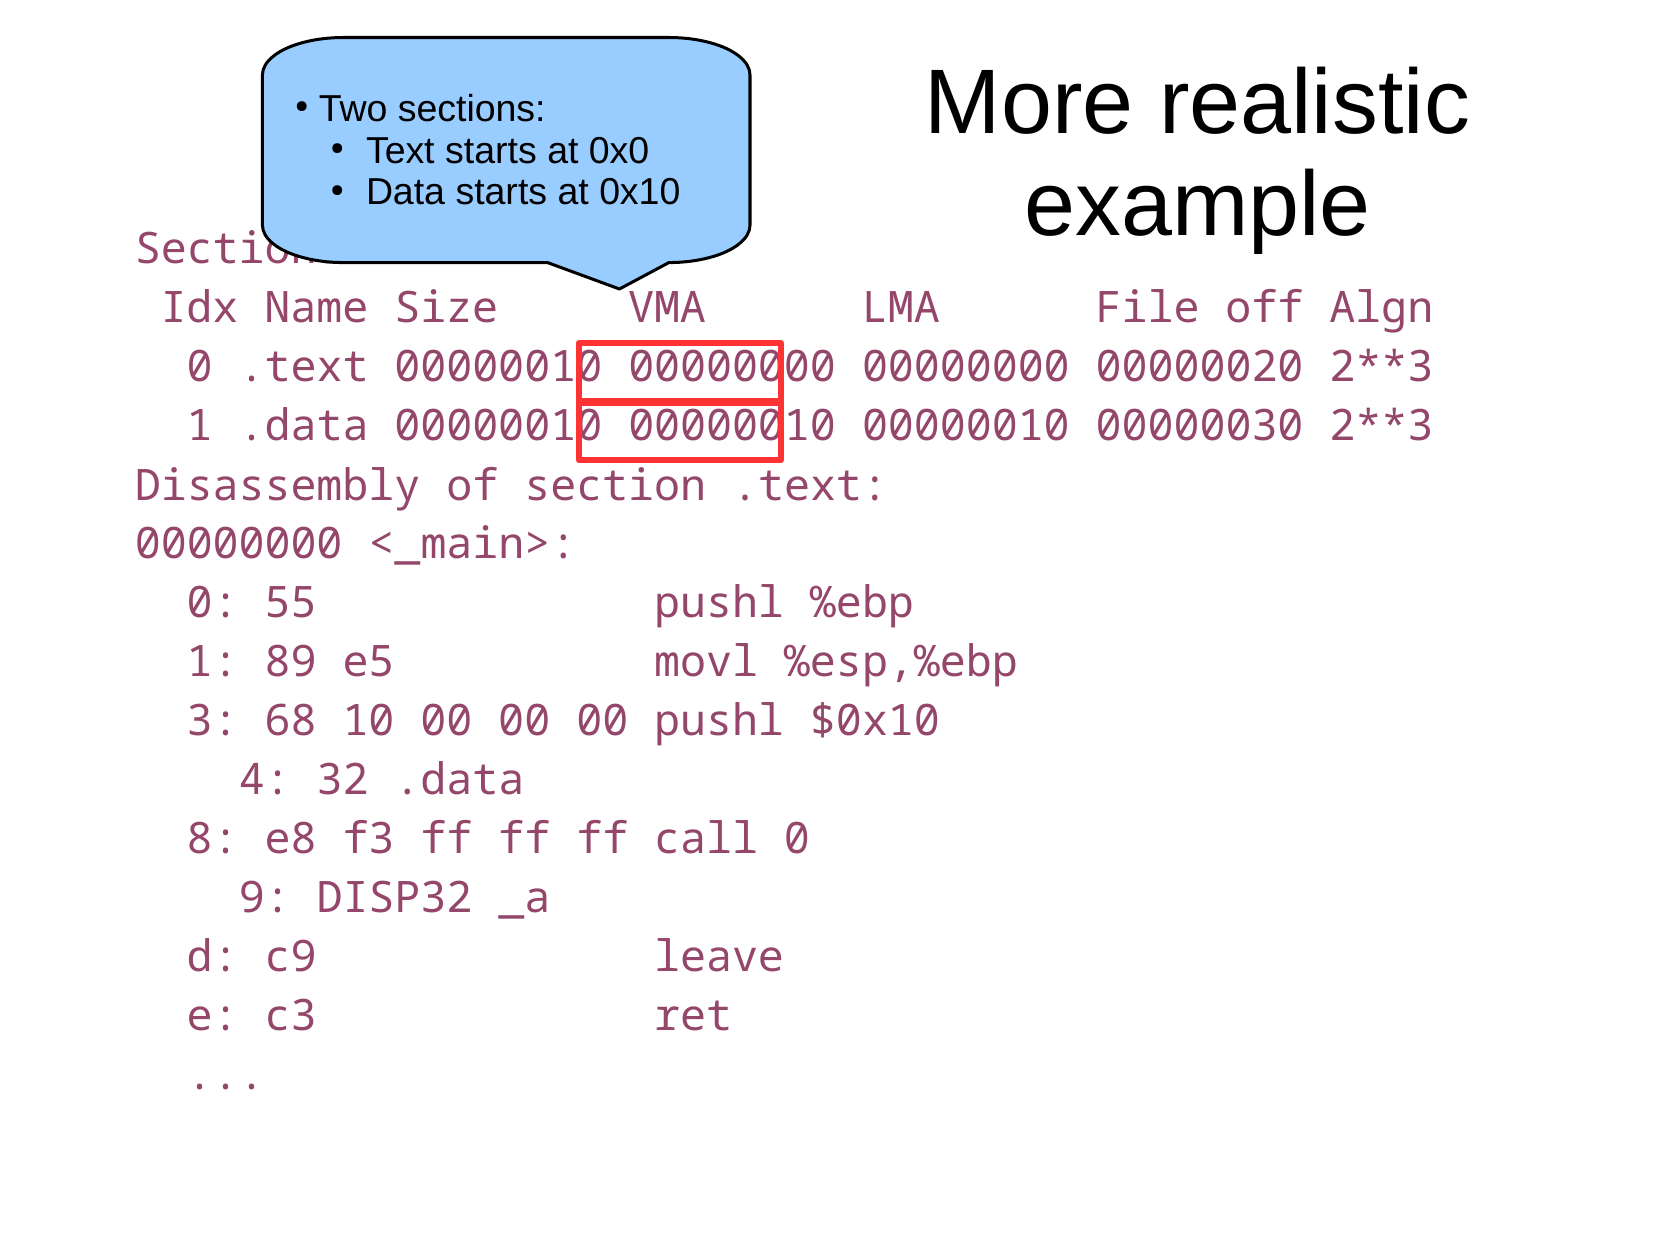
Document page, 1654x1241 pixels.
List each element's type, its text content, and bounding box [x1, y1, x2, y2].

list Sections: Idx Name Size VMA LMA File off Algn 0 .text 00000010 00000000 00000000 00000020 2**3 1 .data 00000010 00000010 00000010 00000030 2**3 Disassembly of section .text: 00000000 <_main>: 0: 55 pushl %ebp 1: 89 e5 movl %esp,%ebp 3: 68 10 00 00 00 pushl $0x10 4: 32 .data 8: e8 f3 ff ff ff call 0 9: DISP32 _a d: c9 leave e: c3 ret ... [82, 150, 1571, 1126]
title More realistic example [825, 49, 1571, 150]
text_box Two sections: Text starts at 0x0 Data starts at 0x10 [262, 37, 751, 290]
